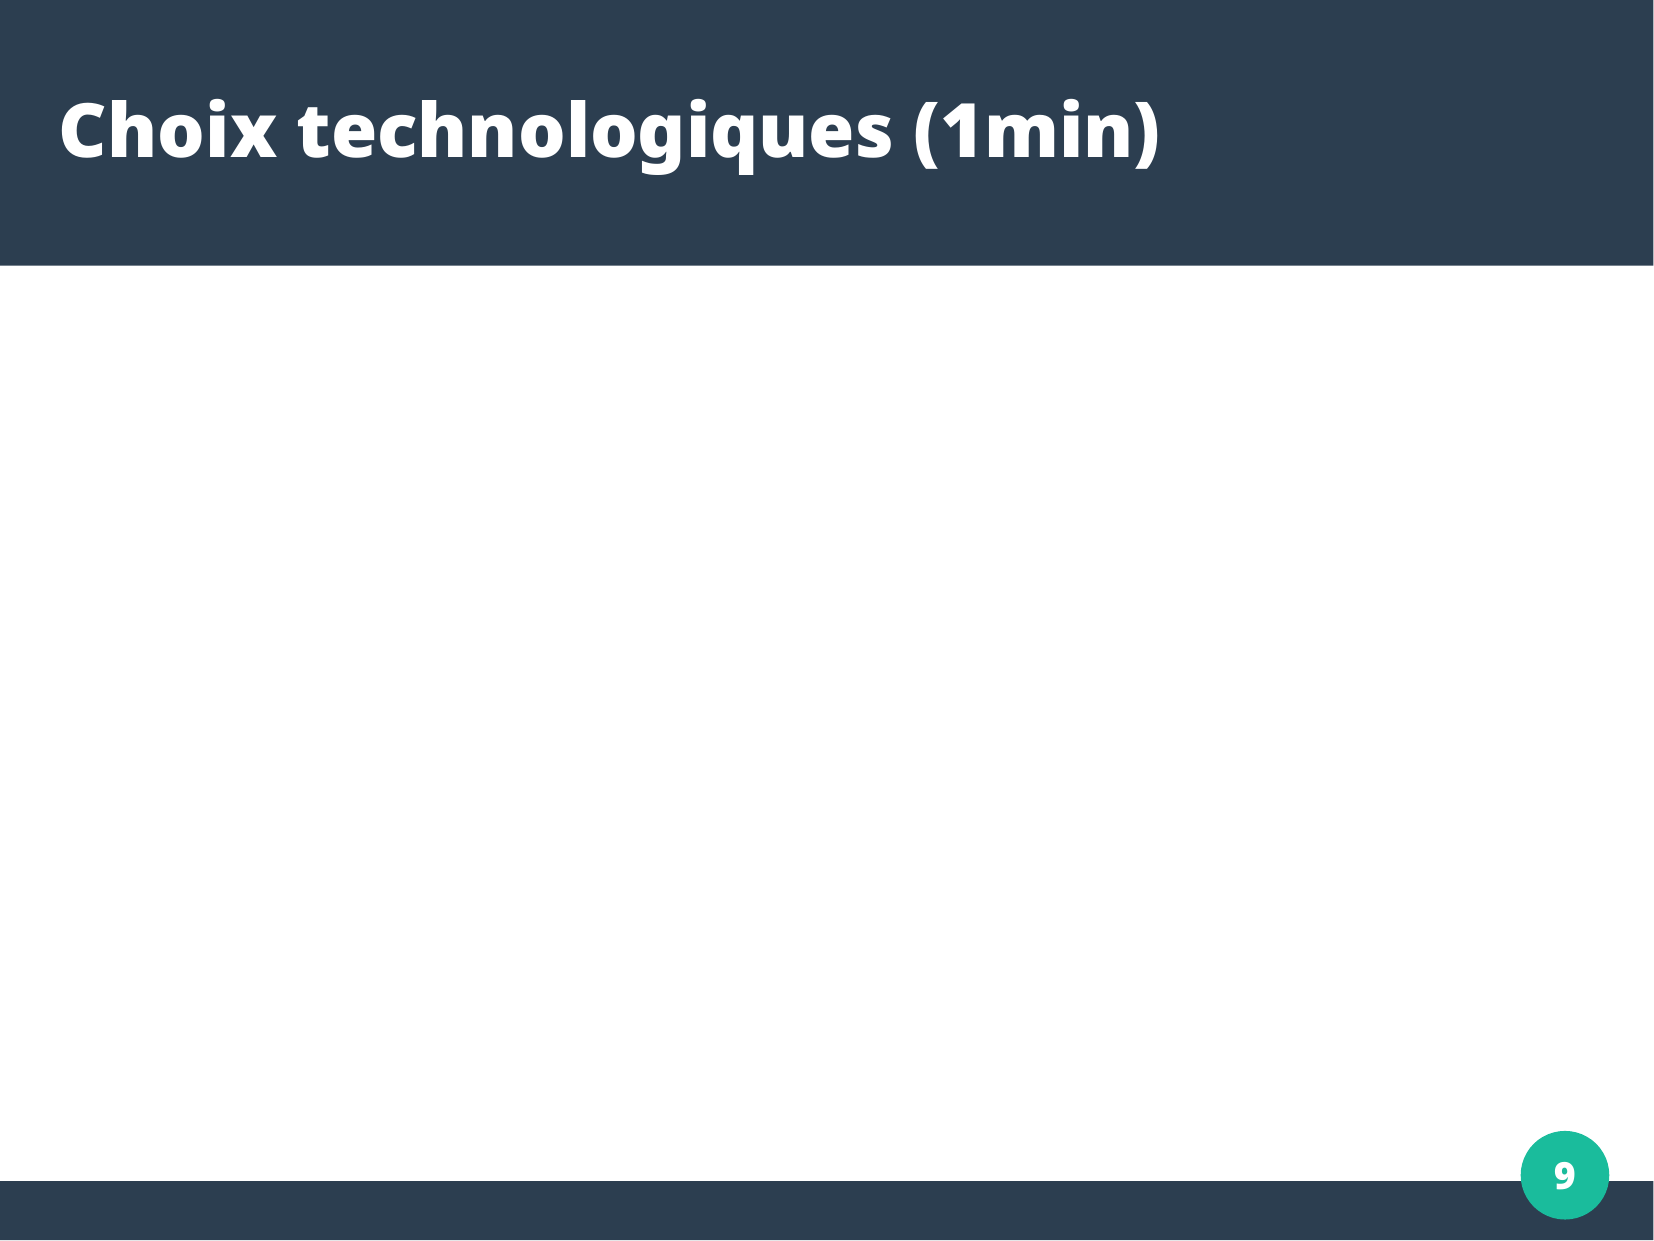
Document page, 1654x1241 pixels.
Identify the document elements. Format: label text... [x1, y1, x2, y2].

title Choix technologiques (1min) [59, 49, 1595, 207]
